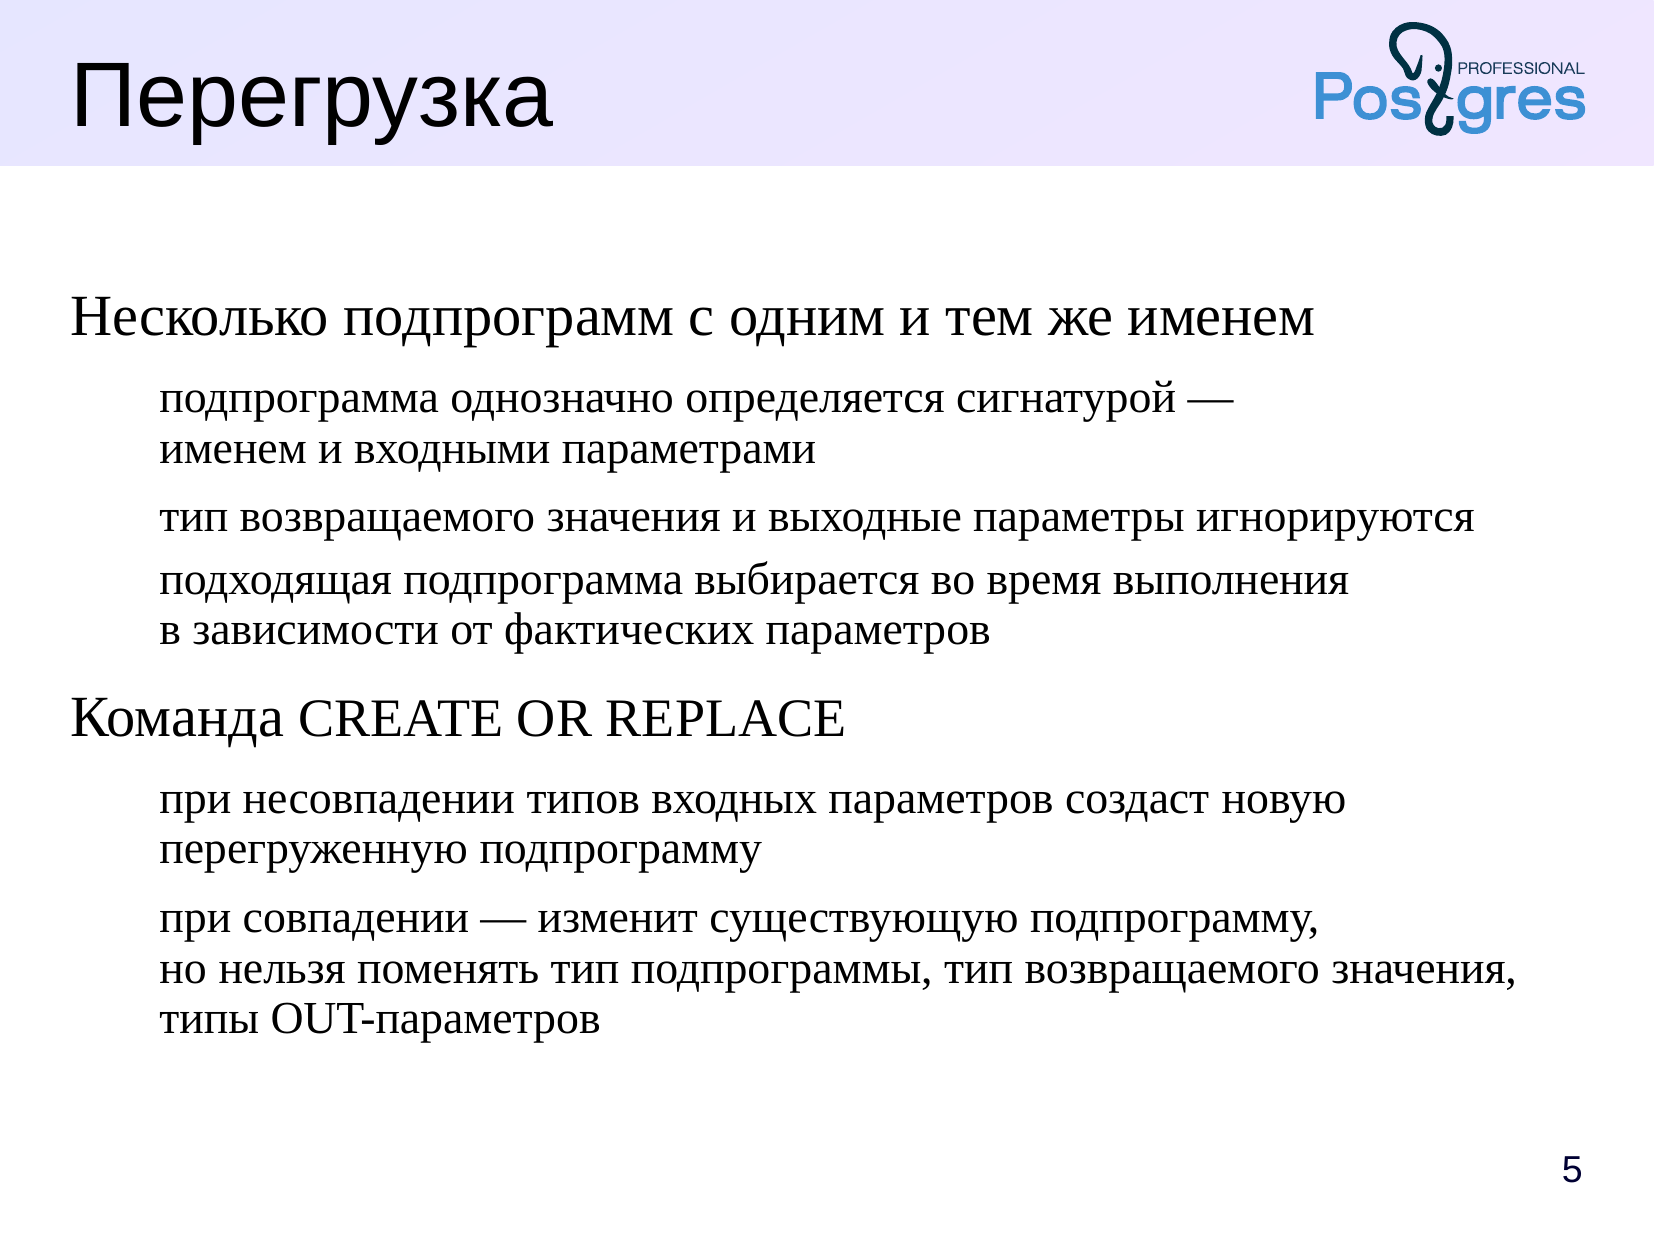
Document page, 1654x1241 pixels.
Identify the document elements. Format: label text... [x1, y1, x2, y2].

title Перегрузка [70, 43, 1241, 147]
list Несколько подпрограмм с одним и тем же именем подпрограмма однозначно определяется сигнатурой — именем и входными параметрами тип возвращаемого значения и выходные параметры игнорируются подходящая подпрограмма выбирается во время выполнения в зависимости от фактических параметров Команда CREATE OR REPLACE при несовпадении типов входных параметров создаст новую перегруженную подпрограмму при совпадении — изменит существующую подпрограмму, но нельзя поменять тип подпрограммы, тип возвращаемого значения, типы OUT-параметров [70, 283, 1583, 1141]
